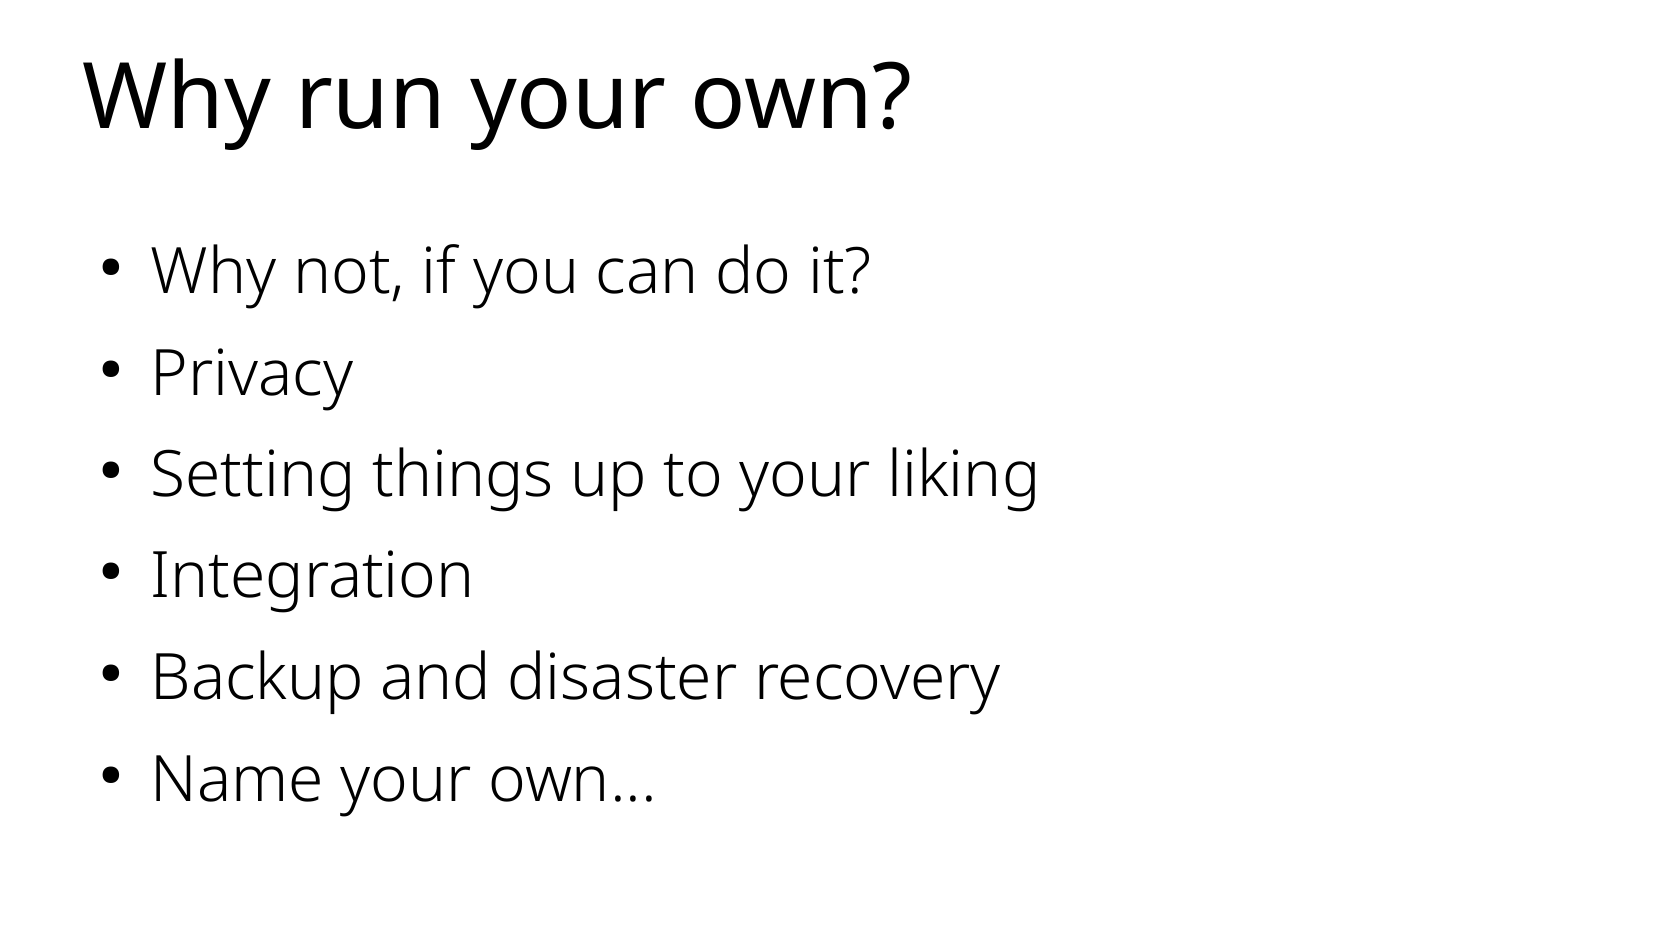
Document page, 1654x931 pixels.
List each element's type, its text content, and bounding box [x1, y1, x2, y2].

list Why not, if you can do it? Privacy Setting things up to your liking Integration Backup and disaster recovery Name your own... [82, 224, 1571, 825]
title Why run your own? [82, 37, 1571, 150]
